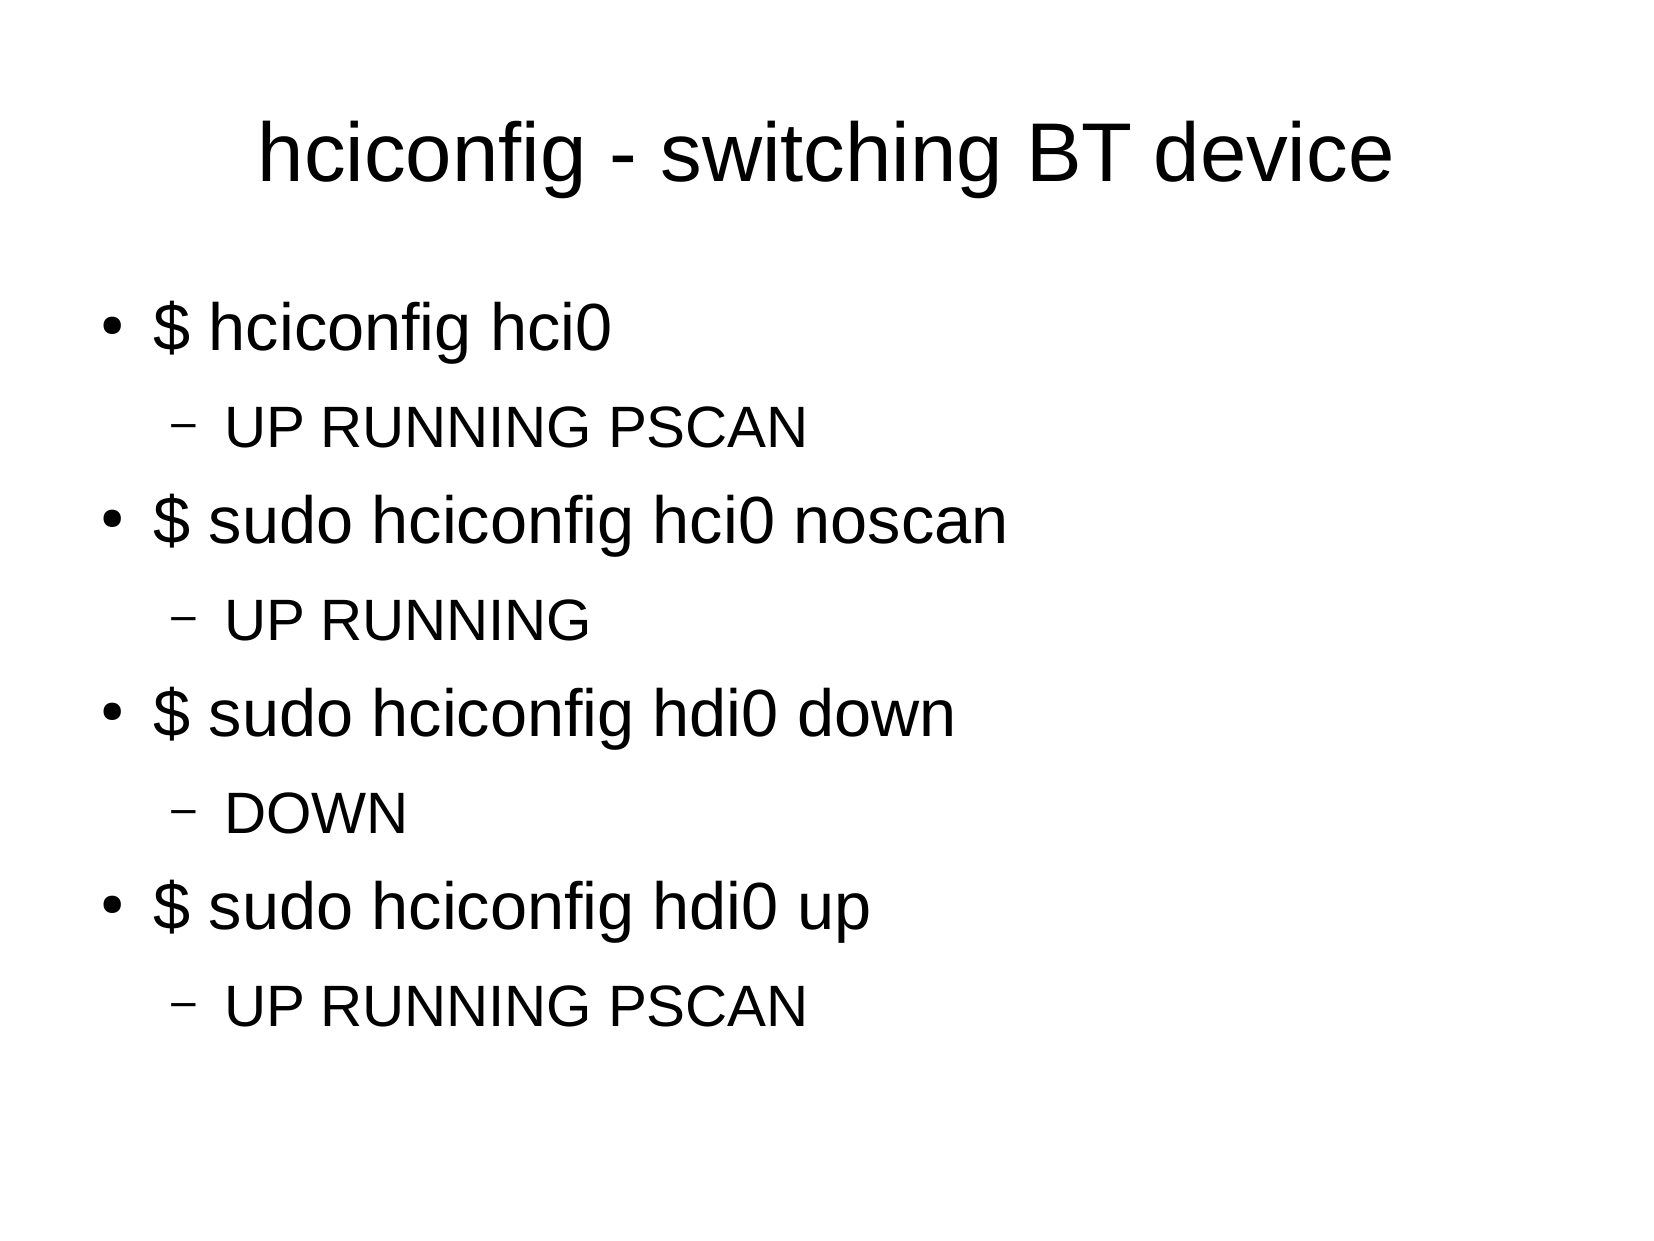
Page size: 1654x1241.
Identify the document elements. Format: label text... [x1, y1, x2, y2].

list $ hciconfig hci0 UP RUNNING PSCAN $ sudo hciconfig hci0 noscan UP RUNNING $ sudo hciconfig hdi0 down DOWN $ sudo hciconfig hdi0 up UP RUNNING PSCAN [82, 290, 1538, 1193]
title hciconfig - switching BT device [82, 49, 1571, 257]
